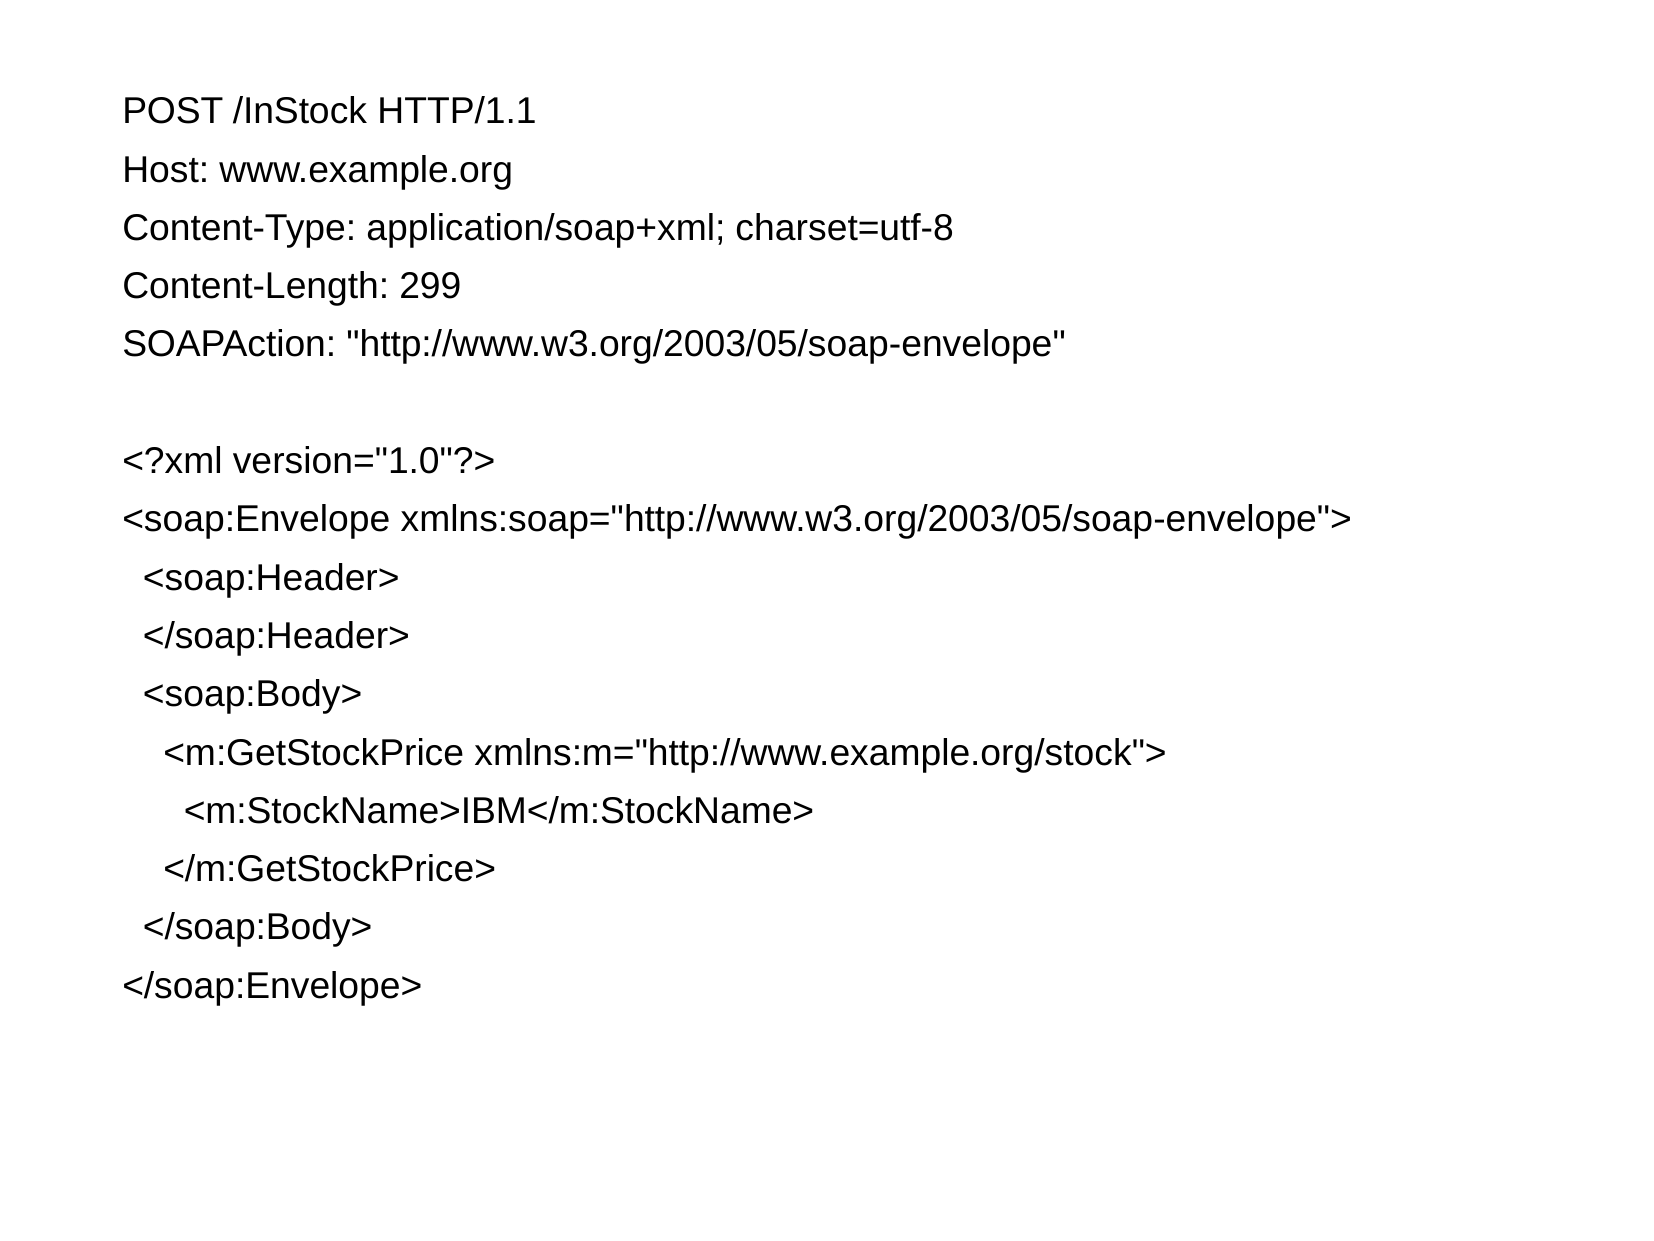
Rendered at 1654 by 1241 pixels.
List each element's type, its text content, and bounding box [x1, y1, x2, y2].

list POST /InStock HTTP/1.1 Host: www.example.org Content-Type: application/soap+xml; charset=utf-8 Content-Length: 299 SOAPAction: "http://www.w3.org/2003/05/soap-envelope" <?xml version="1.0"?> <soap:Envelope xmlns:soap="http://www.w3.org/2003/05/soap-envelope"> <soap:Header> </soap:Header> <soap:Body> <m:GetStockPrice xmlns:m="http://www.example.org/stock"> <m:StockName>IBM</m:StockName> </m:GetStockPrice> </soap:Body> </soap:Envelope> [82, 90, 1538, 1010]
